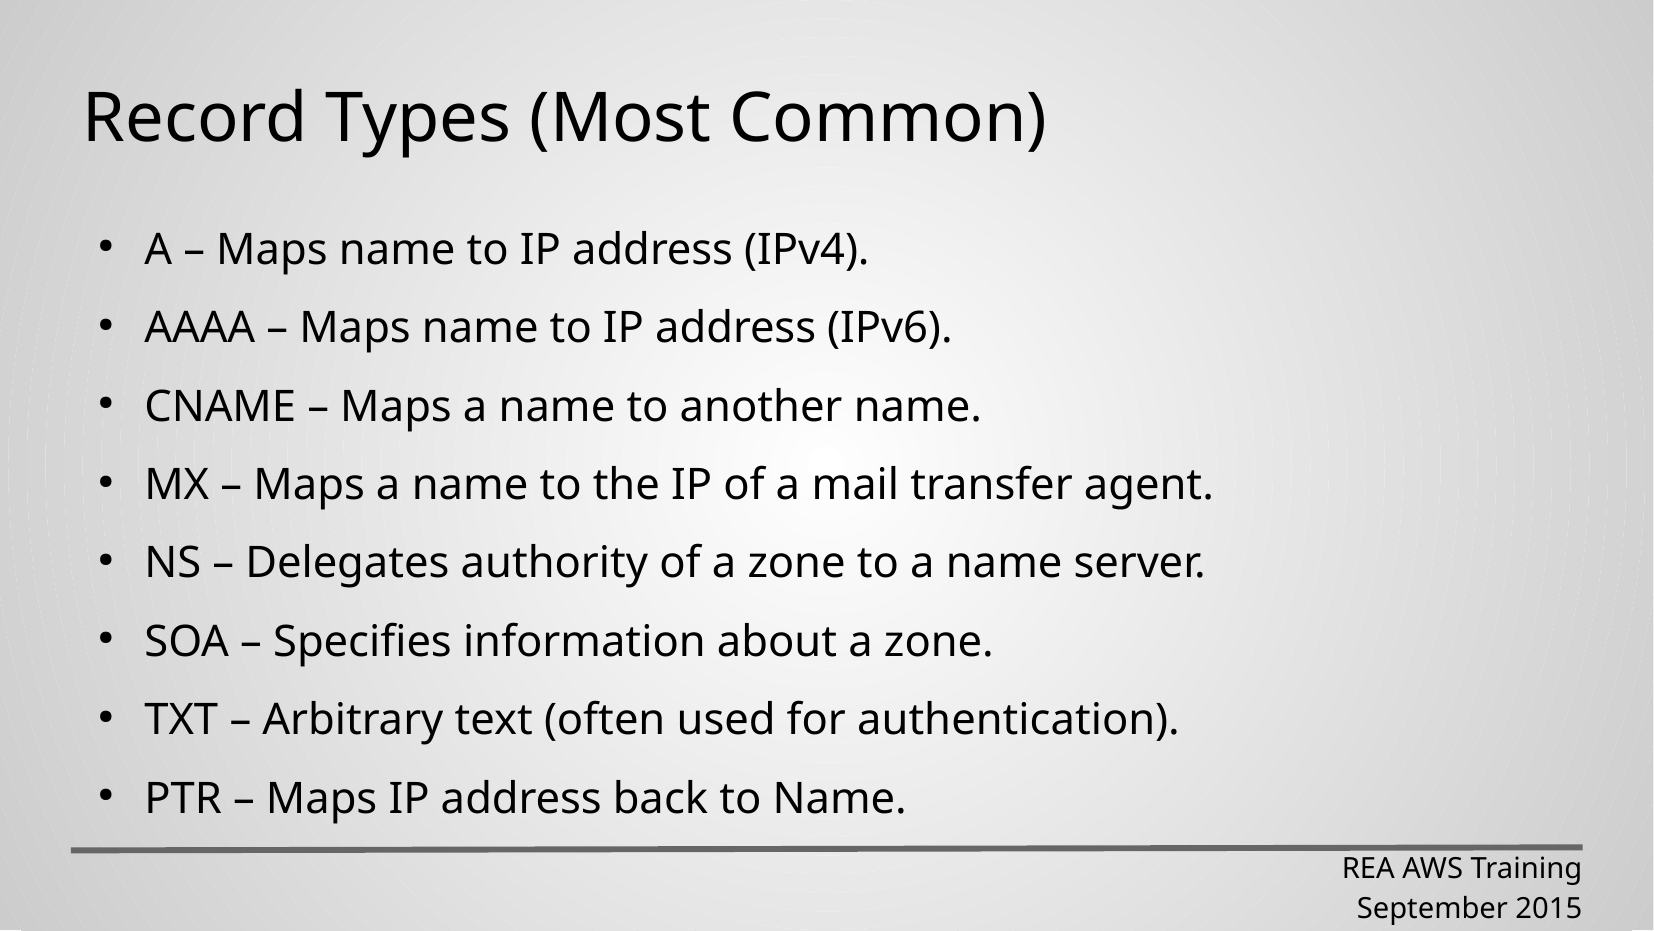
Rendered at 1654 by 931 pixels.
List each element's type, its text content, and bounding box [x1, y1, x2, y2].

list A – Maps name to IP address (IPv4). AAAA – Maps name to IP address (IPv6). CNAME – Maps a name to another name. MX – Maps a name to the IP of a mail transfer agent. NS – Delegates authority of a zone to a name server. SOA – Specifies information about a zone. TXT – Arbitrary text (often used for authentication). PTR – Maps IP address back to Name. [82, 217, 1571, 827]
title Record Types (Most Common) [82, 37, 1571, 193]
